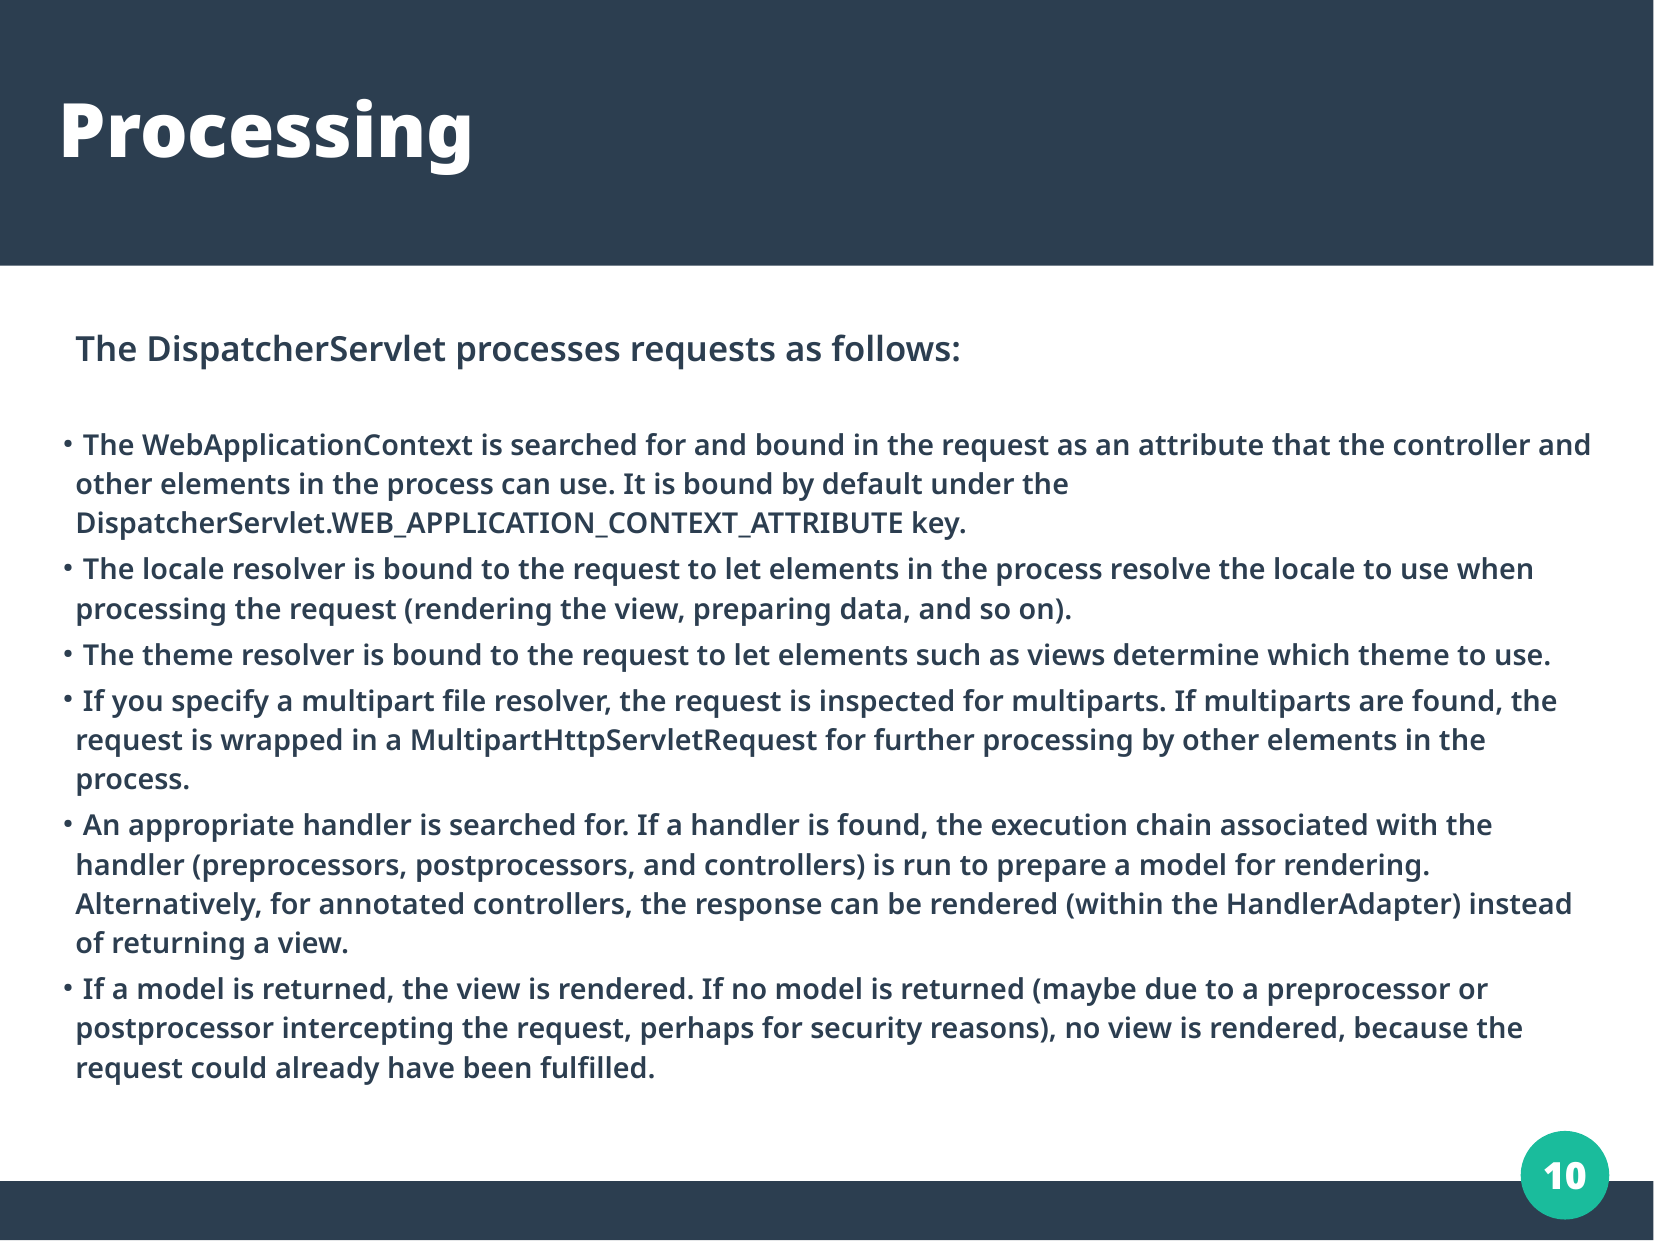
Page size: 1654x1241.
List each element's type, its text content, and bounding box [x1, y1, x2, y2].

list The DispatcherServlet processes requests as follows: The WebApplicationContext is searched for and bound in the request as an attribute that the controller and other elements in the process can use. It is bound by default under the DispatcherServlet.WEB_APPLICATION_CONTEXT_ATTRIBUTE key. The locale resolver is bound to the request to let elements in the process resolve the locale to use when processing the request (rendering the view, preparing data, and so on). The theme resolver is bound to the request to let elements such as views determine which theme to use. If you specify a multipart file resolver, the request is inspected for multiparts. If multiparts are found, the request is wrapped in a MultipartHttpServletRequest for further processing by other elements in the process. An appropriate handler is searched for. If a handler is found, the execution chain associated with the handler (preprocessors, postprocessors, and controllers) is run to prepare a model for rendering. Alternatively, for annotated controllers, the response can be rendered (within the HandlerAdapter) instead of returning a view. If a model is returned, the view is rendered. If no model is returned (maybe due to a preprocessor or postprocessor intercepting the request, perhaps for security reasons), no view is rendered, because the request could already have been fulfilled. [59, 324, 1595, 1152]
title Processing [59, 49, 1595, 207]
